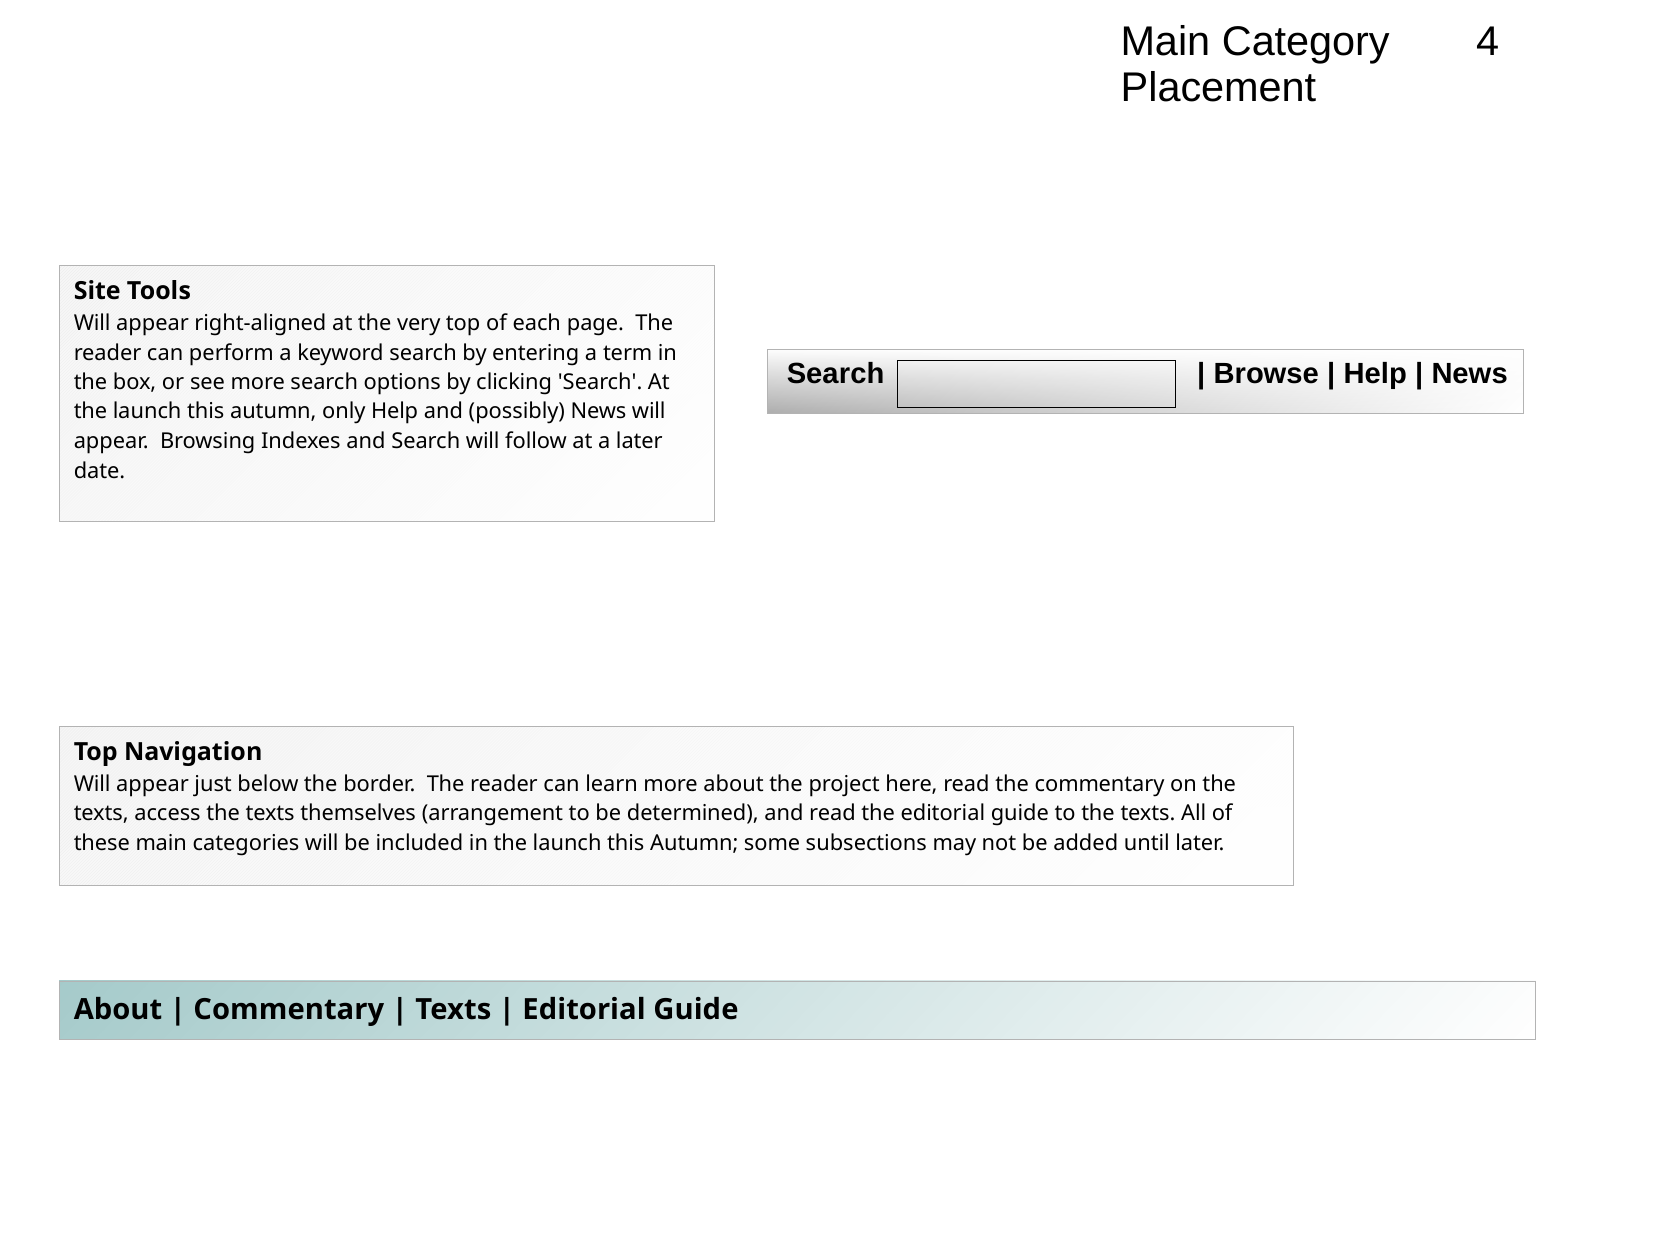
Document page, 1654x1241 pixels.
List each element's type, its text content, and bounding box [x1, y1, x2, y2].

text_box Site Tools Will appear right-aligned at the very top of each page. The reader can perform a keyword search by entering a term in the box, or see more search options by clicking 'Search'. At the launch this autumn, only Help and (possibly) News will appear. Browsing Indexes and Search will follow at a later date. [59, 265, 715, 489]
text_box Main Category Placement [1105, 10, 1640, 233]
text_box <number> [1461, 10, 1654, 90]
text_box Search | Browse | Help | News [767, 349, 1524, 414]
text_box Top Navigation Will appear just below the border. The reader can learn more about the project here, read the commentary on the texts, access the texts themselves (arrangement to be determined), and read the editorial guide to the texts. All of these main categories will be included in the launch this Autumn; some subsections may not be added until later. [59, 726, 1294, 886]
text_box About | Commentary | Texts | Editorial Guide [59, 981, 1536, 1040]
